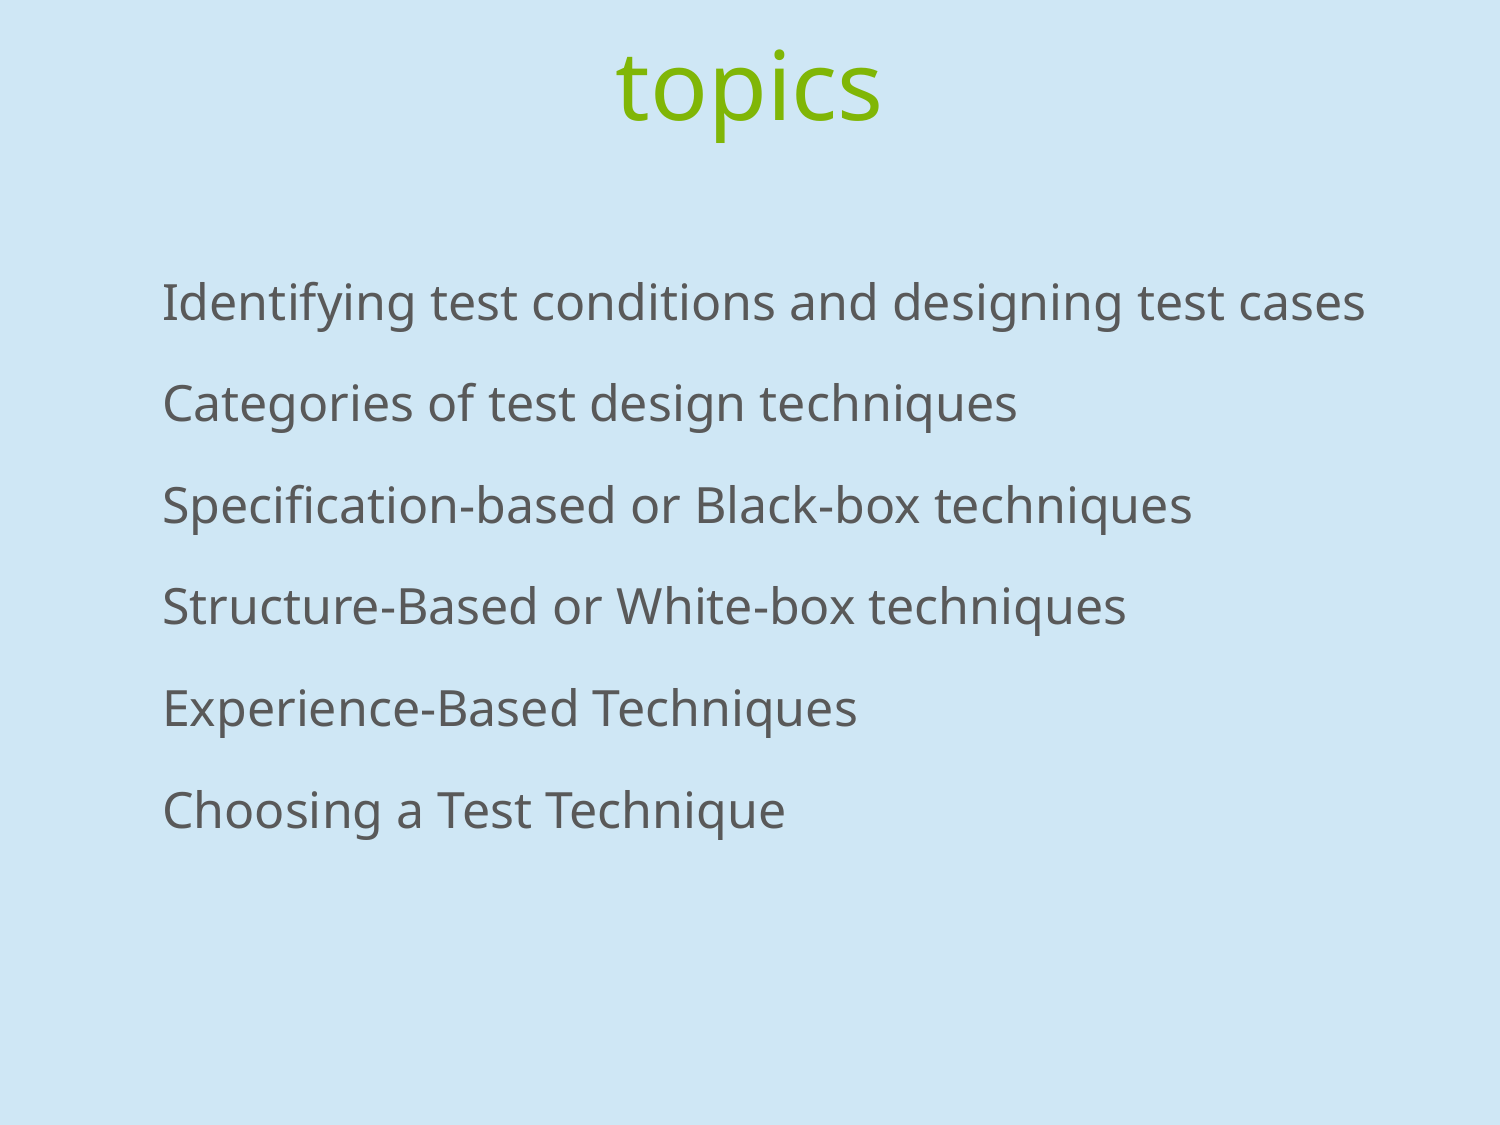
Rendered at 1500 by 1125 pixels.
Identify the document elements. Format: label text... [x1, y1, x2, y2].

list Identifying test conditions and designing test cases Categories of test design techniques Specification-based or Black-box techniques Structure-Based or White-box techniques Experience-Based Techniques Choosing a Test Technique [90, 262, 1410, 975]
title topics [90, 17, 1410, 237]
